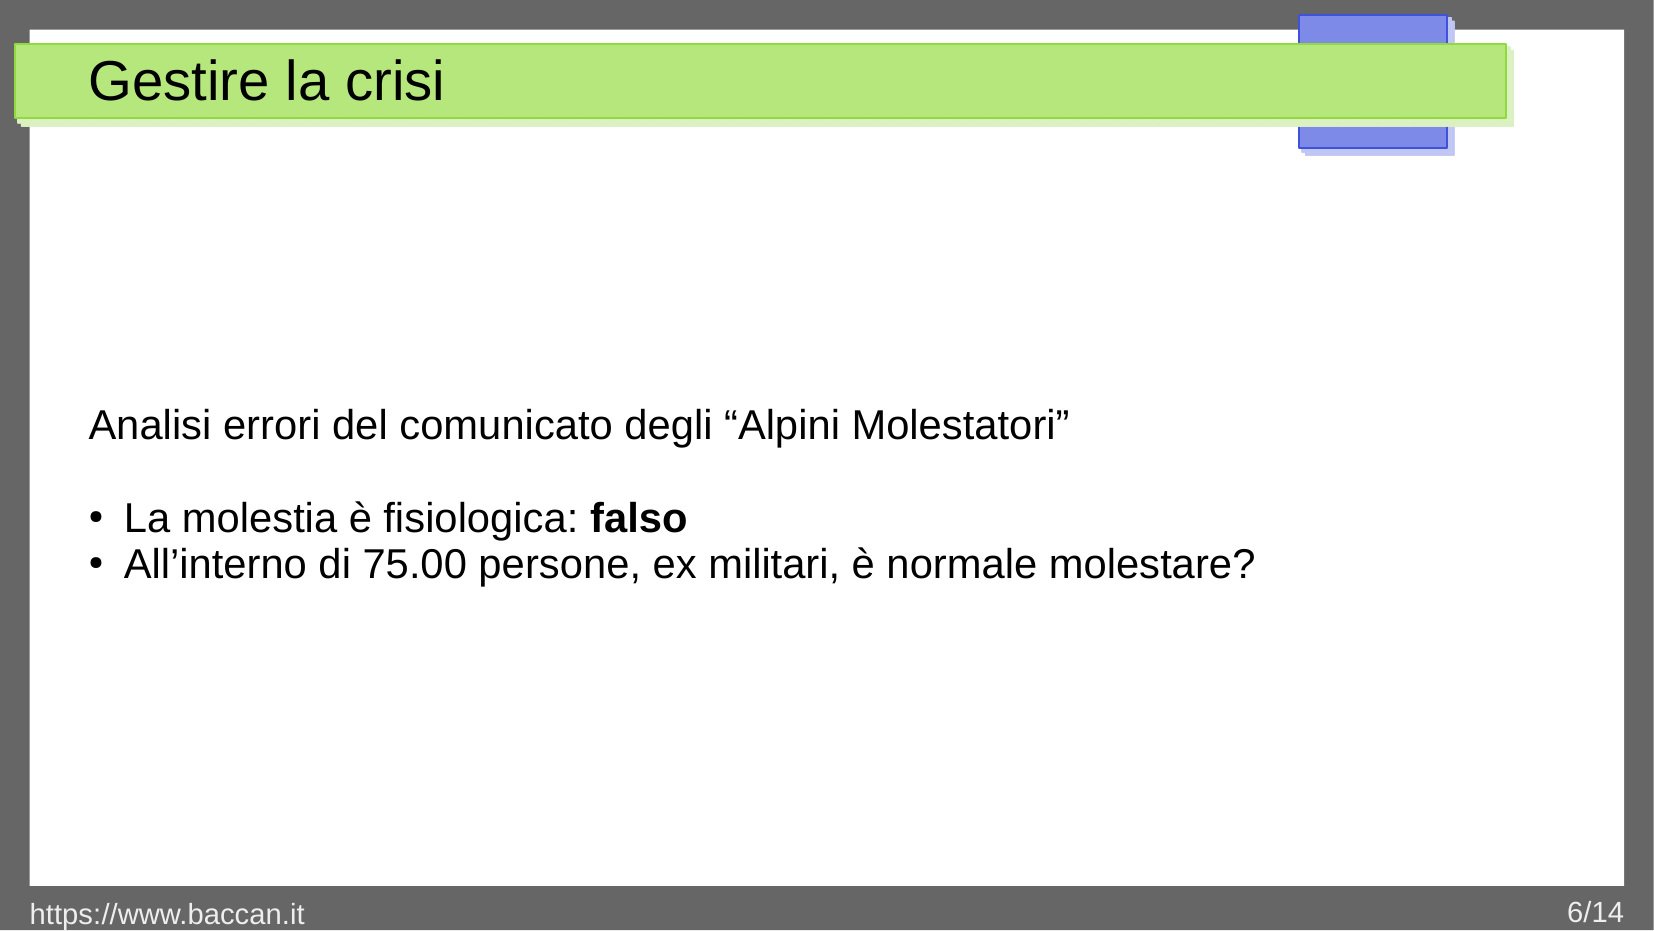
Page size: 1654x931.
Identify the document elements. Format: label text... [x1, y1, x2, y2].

subtitle Analisi errori del comunicato degli “Alpini Molestatori” La molestia è fisiologica: falso All’interno di 75.00 persone, ex militari, è normale molestare? [88, 177, 1565, 813]
title Gestire la crisi [88, 44, 1506, 119]
